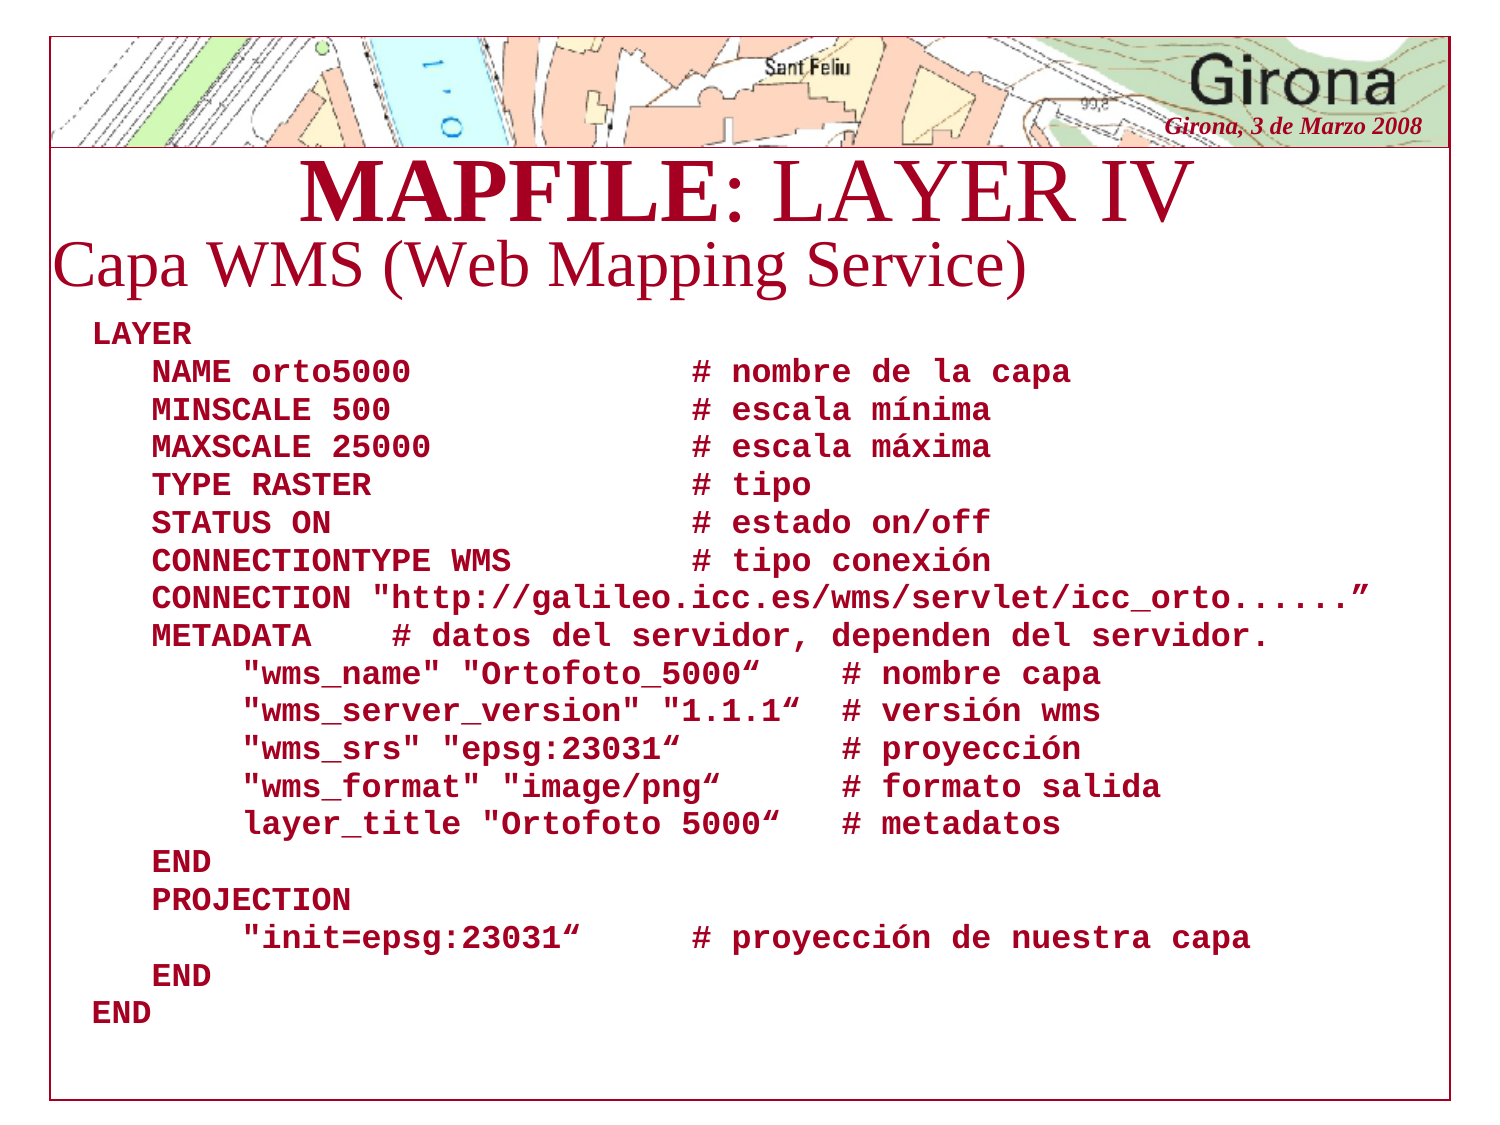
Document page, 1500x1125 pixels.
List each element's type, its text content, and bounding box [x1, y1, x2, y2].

text_box LAYER NAME orto5000 # nombre de la capa MINSCALE 500 # escala mínima MAXSCALE 25000 # escala máxima TYPE RASTER # tipo STATUS ON # estado on/off CONNECTIONTYPE WMS # tipo conexión CONNECTION "http://galileo.icc.es/wms/servlet/icc_orto......” METADATA # datos del servidor, dependen del servidor. "wms_name" "Ortofoto_5000“ # nombre capa "wms_server_version" "1.1.1“ # versión wms "wms_srs" "epsg:23031“ # proyección "wms_format" "image/png“ # formato salida layer_title "Ortofoto 5000“ # metadatos END PROJECTION "init=epsg:23031“ # proyección de nuestra capa END END [76, 309, 1387, 1042]
list Capa WMS (Web Mapping Service) [37, 224, 1388, 320]
picture [51, 37, 1448, 147]
text_box MAPFILE: LAYER IV [75, 155, 1422, 227]
